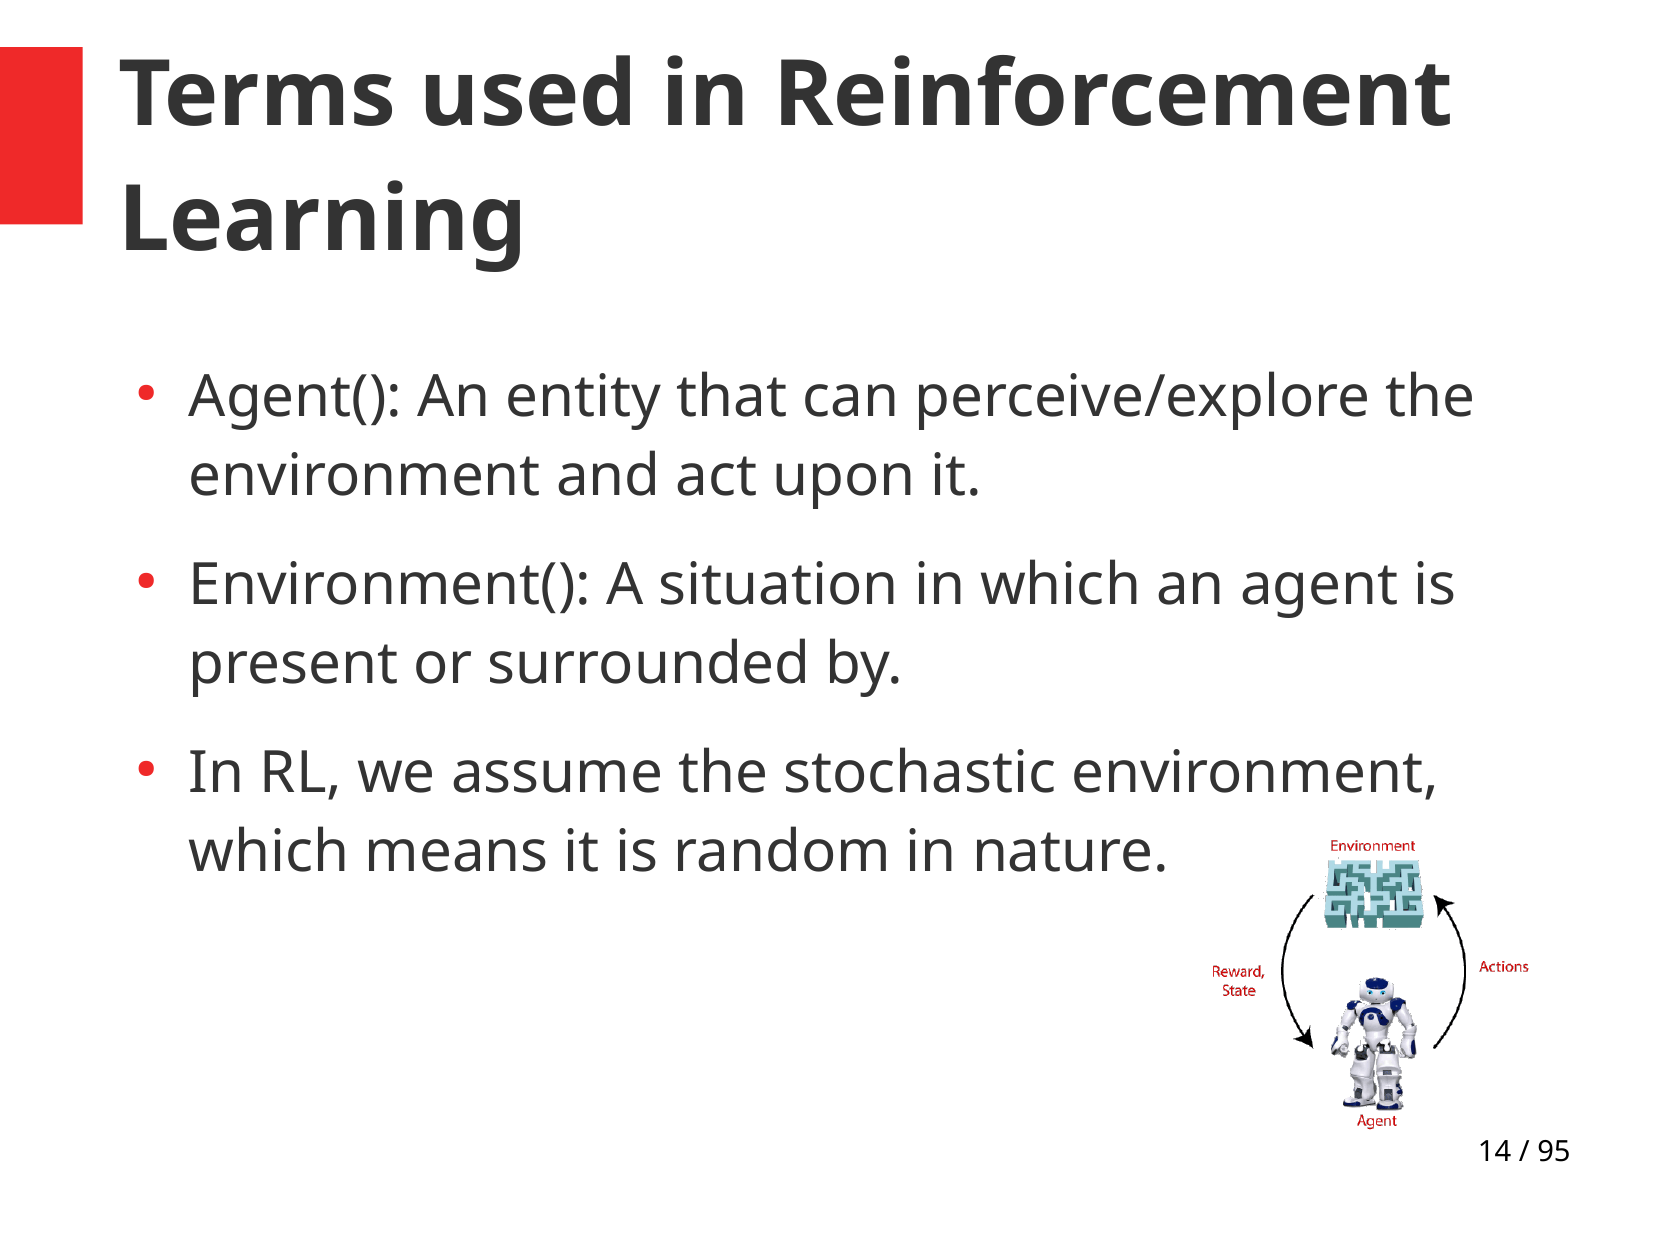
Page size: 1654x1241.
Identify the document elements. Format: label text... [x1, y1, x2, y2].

picture [1204, 835, 1536, 1134]
list Agent(): An entity that can perceive/explore the environment and act upon it. Environment(): A situation in which an agent is present or surrounded by. In RL, we assume the stochastic environment, which means it is random in nature. [118, 354, 1536, 1074]
title Terms used in Reinforcement Learning [118, 28, 1571, 278]
